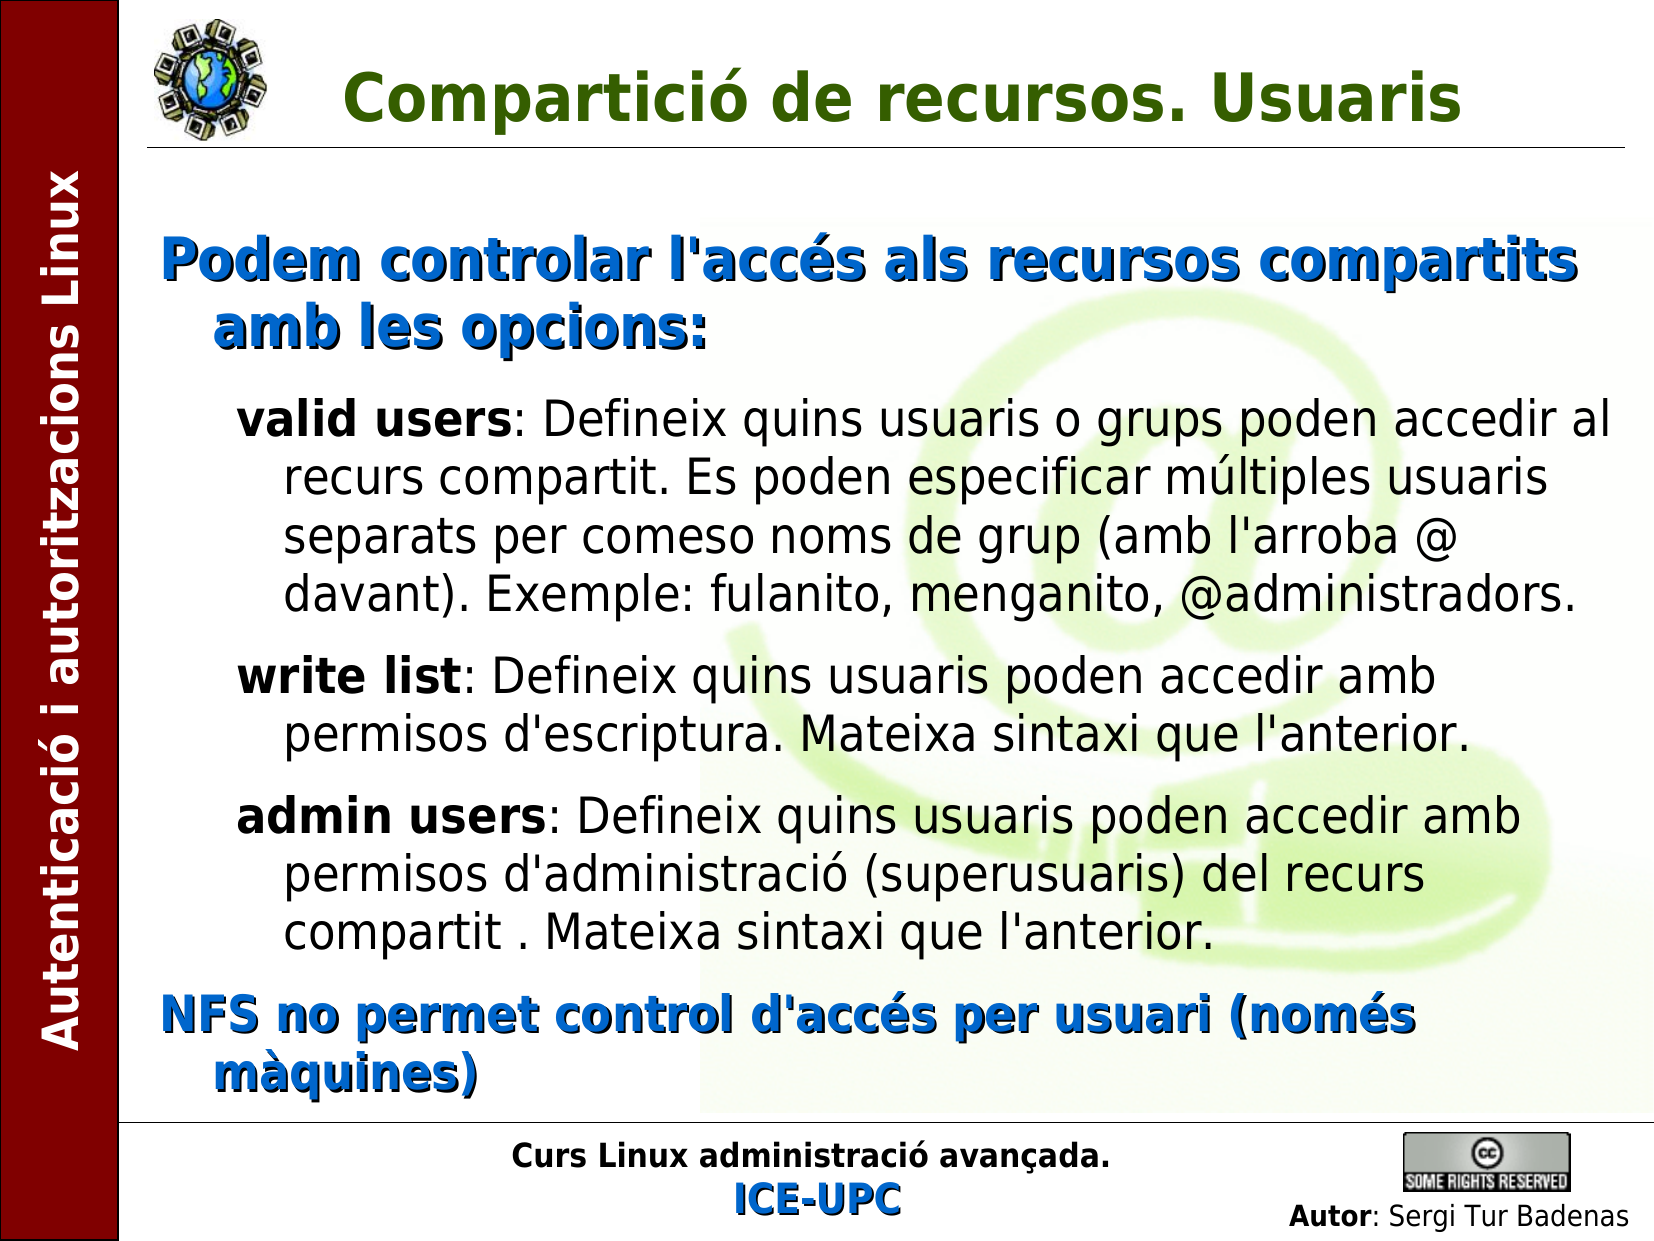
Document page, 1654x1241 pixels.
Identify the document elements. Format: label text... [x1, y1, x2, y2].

picture [700, 217, 1654, 1113]
picture [154, 19, 268, 142]
picture [1403, 1132, 1571, 1192]
title Compartició de recursos. Usuaris [159, 56, 1648, 141]
list Podem controlar l'accés als recursos compartits amb les opcions: valid users: Defineix quins usuaris o grups poden accedir al recurs compartit. Es poden especificar múltiples usuaris separats per comeso noms de grup (amb l'arroba @ davant). Exemple: fulanito, menganito, @administradors. write list: Defineix quins usuaris poden accedir amb permisos d'escriptura. Mateixa sintaxi que l'anterior. admin users: Defineix quins usuaris poden accedir amb permisos d'administració (superusuaris) del recurs compartit . Mateixa sintaxi que l'anterior. NFS no permet control d'accés per usuari (només màquines) [141, 225, 1630, 1102]
